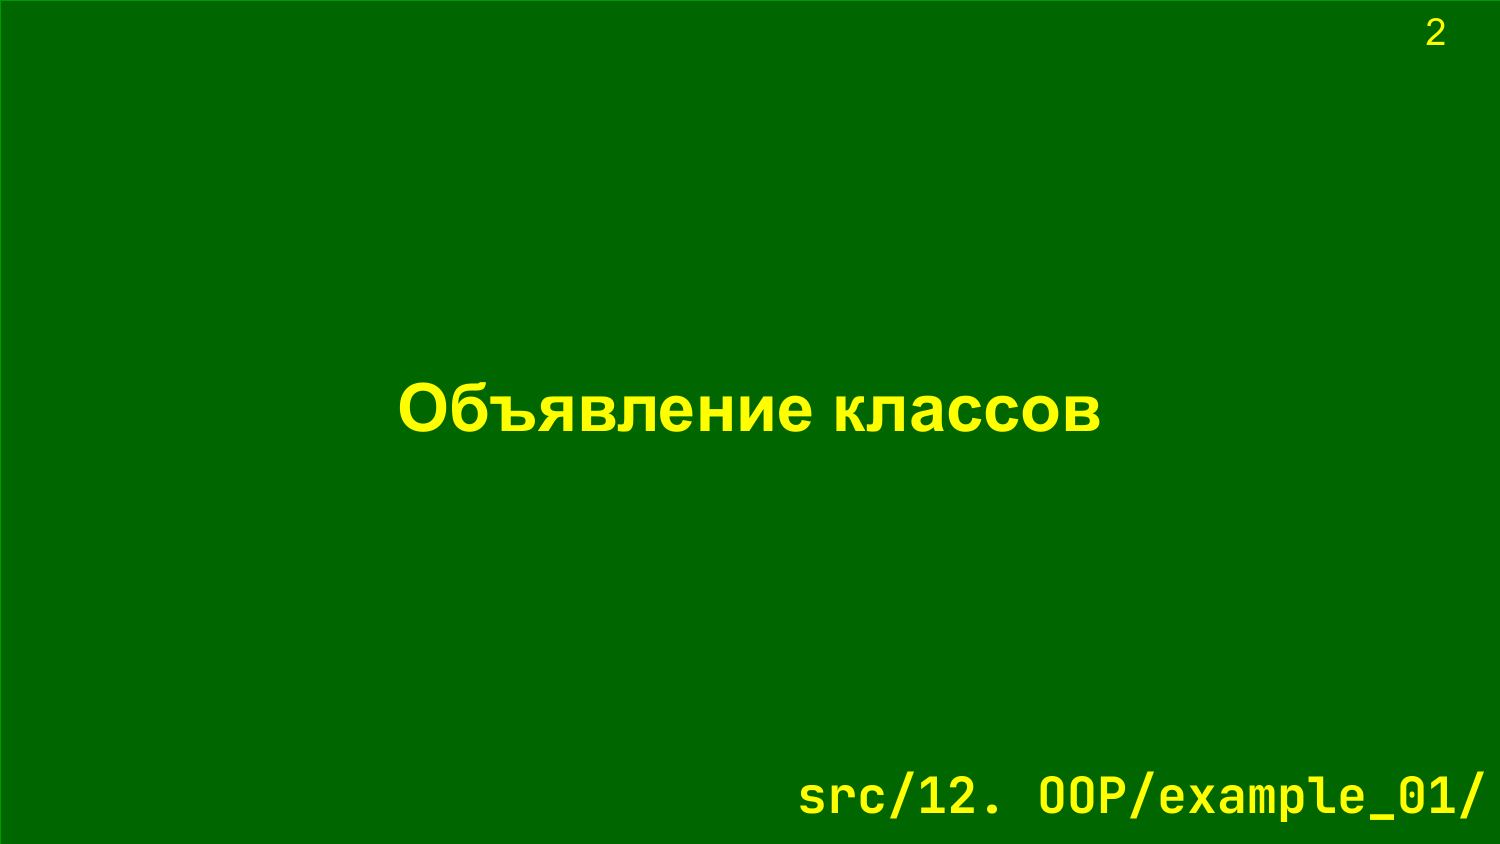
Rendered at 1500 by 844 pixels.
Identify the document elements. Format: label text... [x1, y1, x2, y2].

title src/12. OOP/example_01/ [20, 757, 1488, 835]
title Объявление классов [75, 314, 1426, 502]
